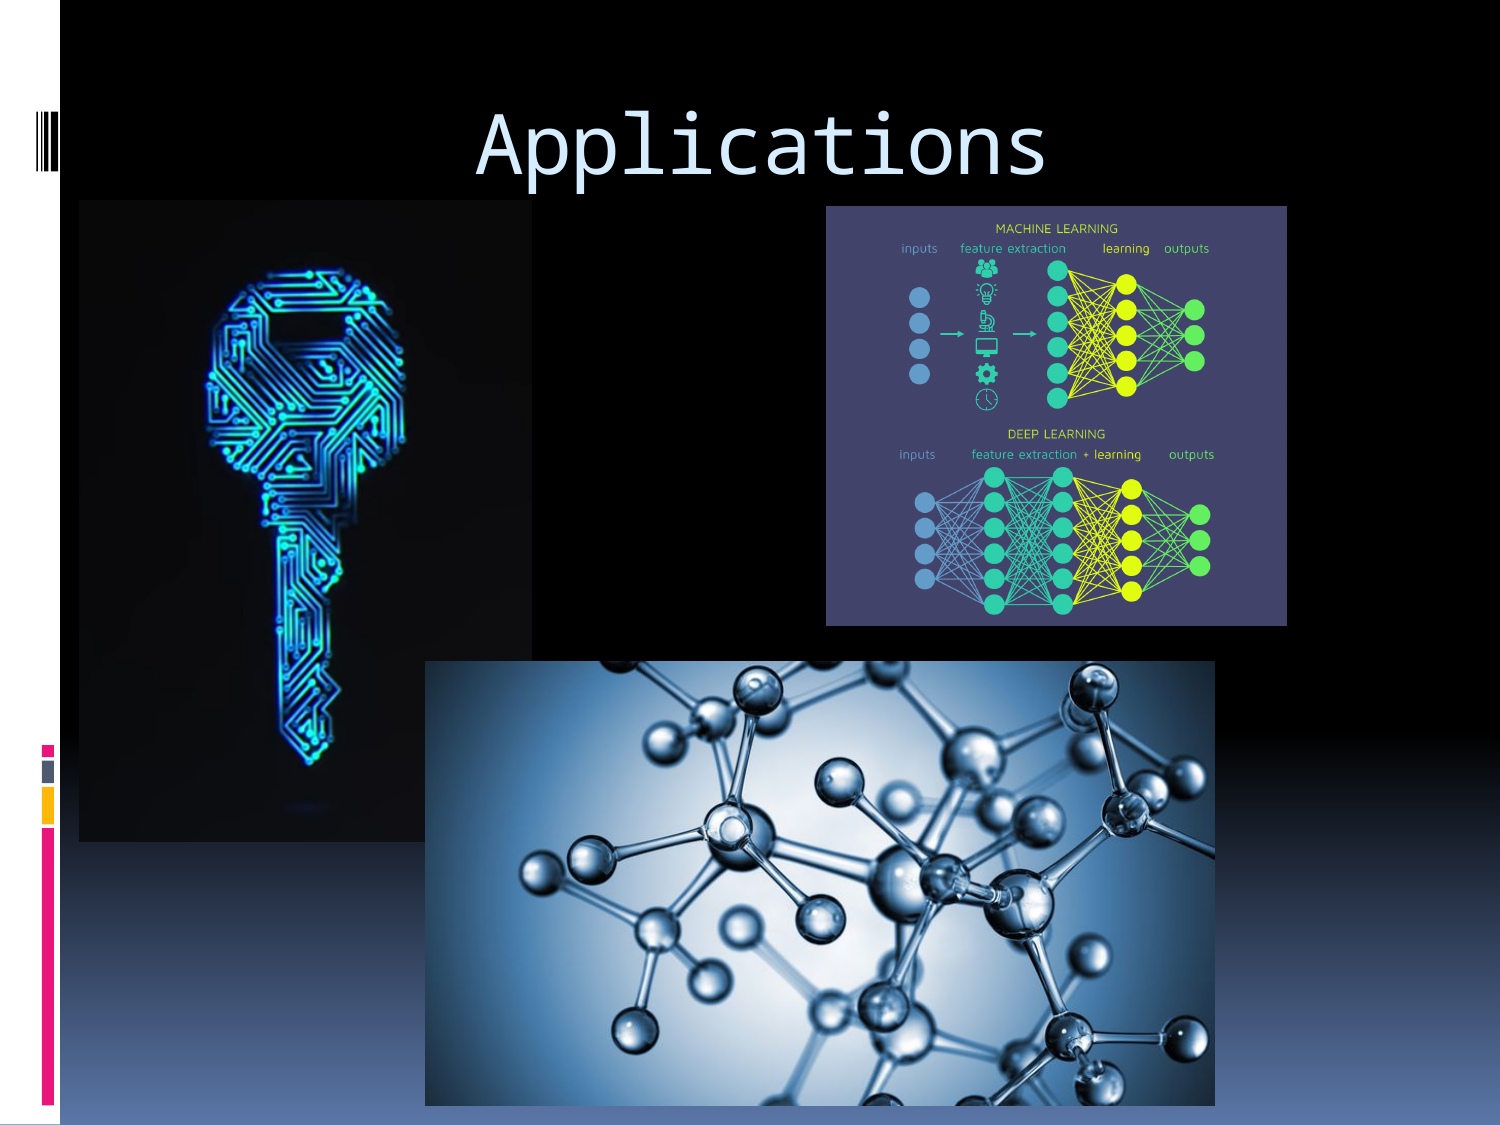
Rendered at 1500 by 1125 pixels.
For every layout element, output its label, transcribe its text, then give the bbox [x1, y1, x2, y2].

title Applications [150, 83, 1425, 234]
picture [79, 200, 1215, 1106]
picture [826, 206, 1287, 626]
